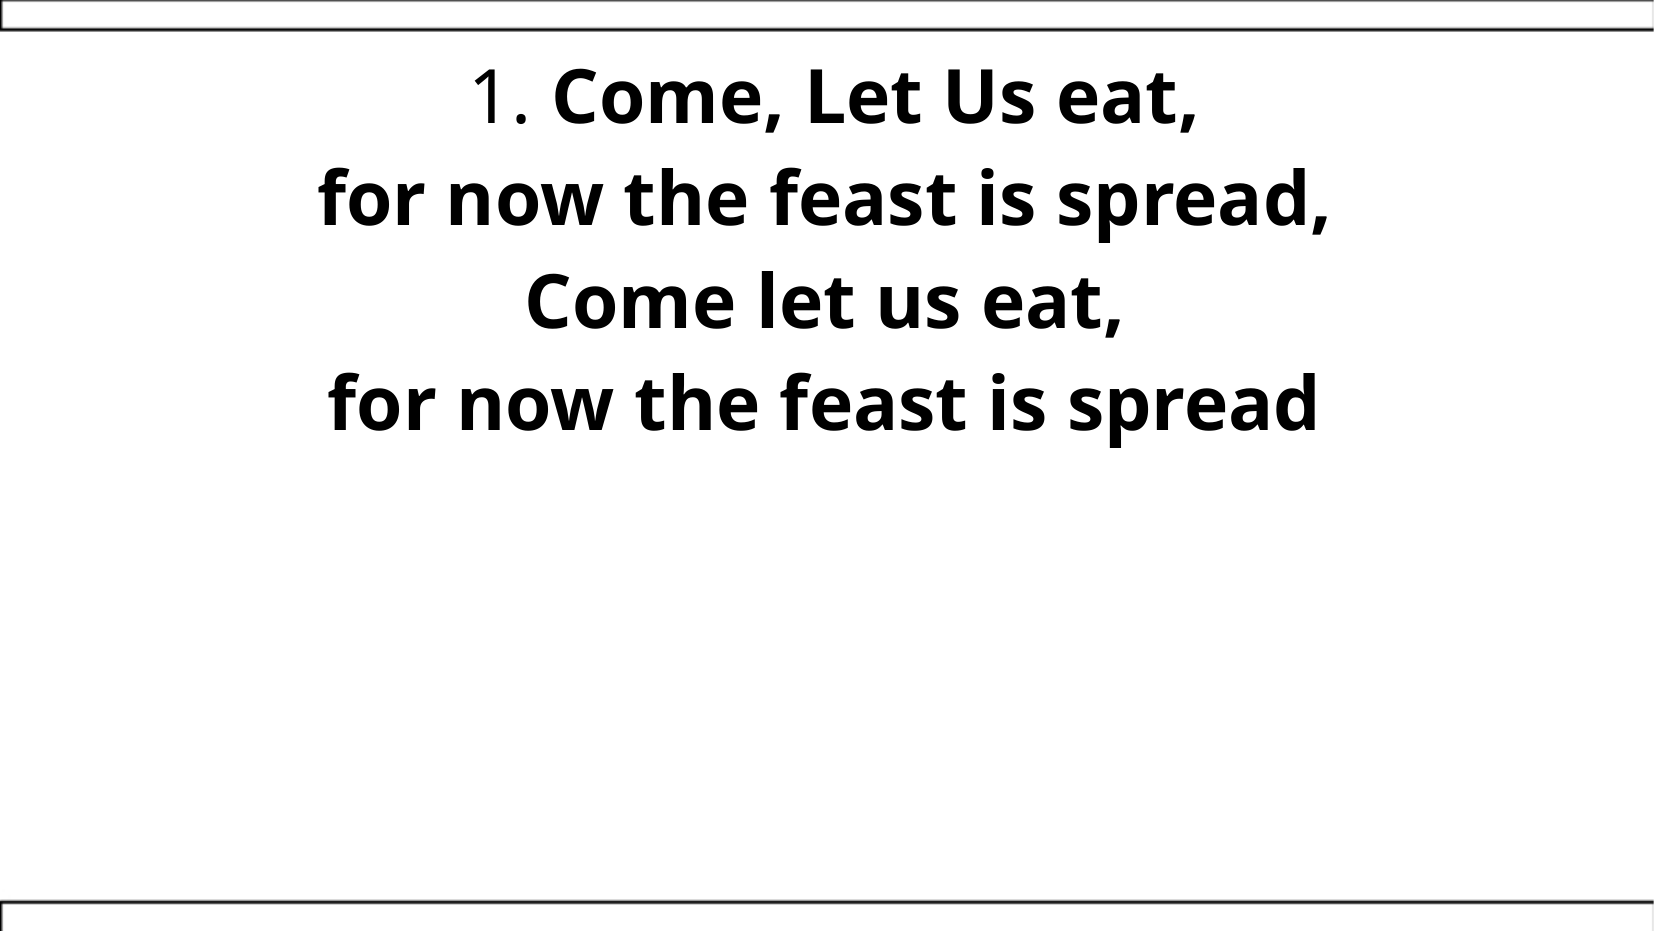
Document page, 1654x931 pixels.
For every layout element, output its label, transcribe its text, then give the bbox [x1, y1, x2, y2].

text_box 1. Come, Let Us eat, for now the feast is spread, Come let us eat, for now the feast is spread [105, 35, 1546, 451]
picture [0, 0, 1654, 931]
